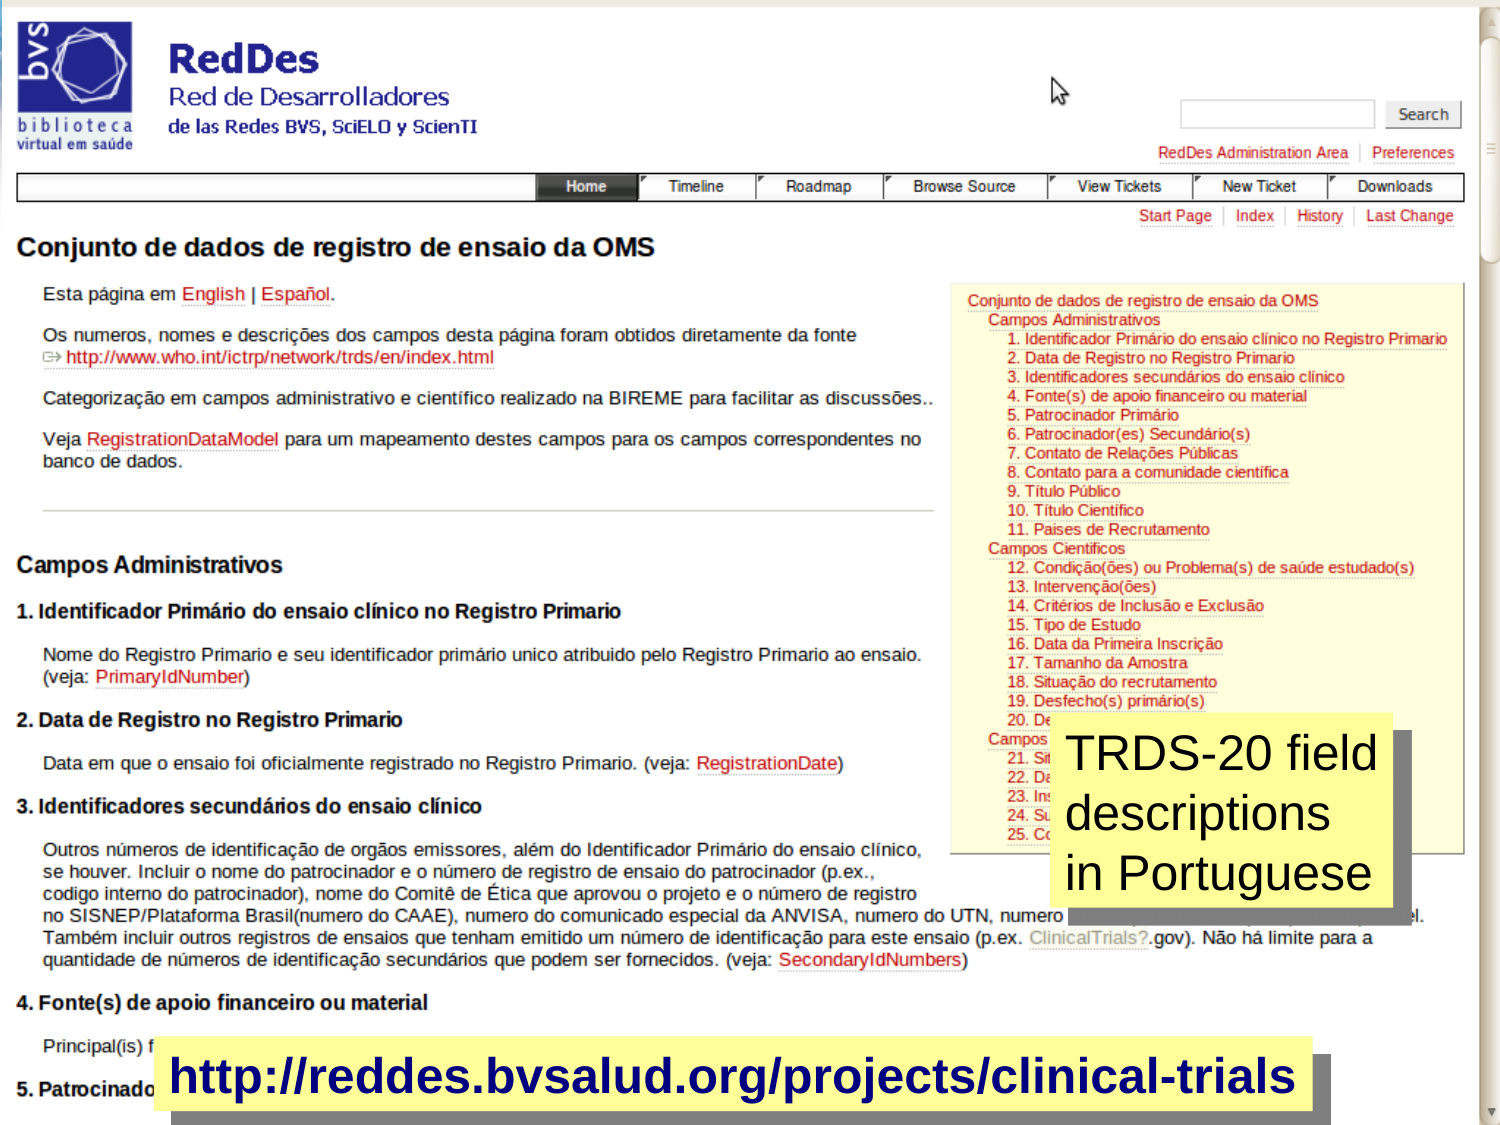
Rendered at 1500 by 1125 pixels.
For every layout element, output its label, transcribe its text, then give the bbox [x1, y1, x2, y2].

text_box TRDS-20 field descriptions in Portuguese [1050, 712, 1394, 908]
text_box http://reddes.bvsalud.org/projects/clinical-trials [153, 1036, 1313, 1112]
picture [0, 0, 1500, 1125]
